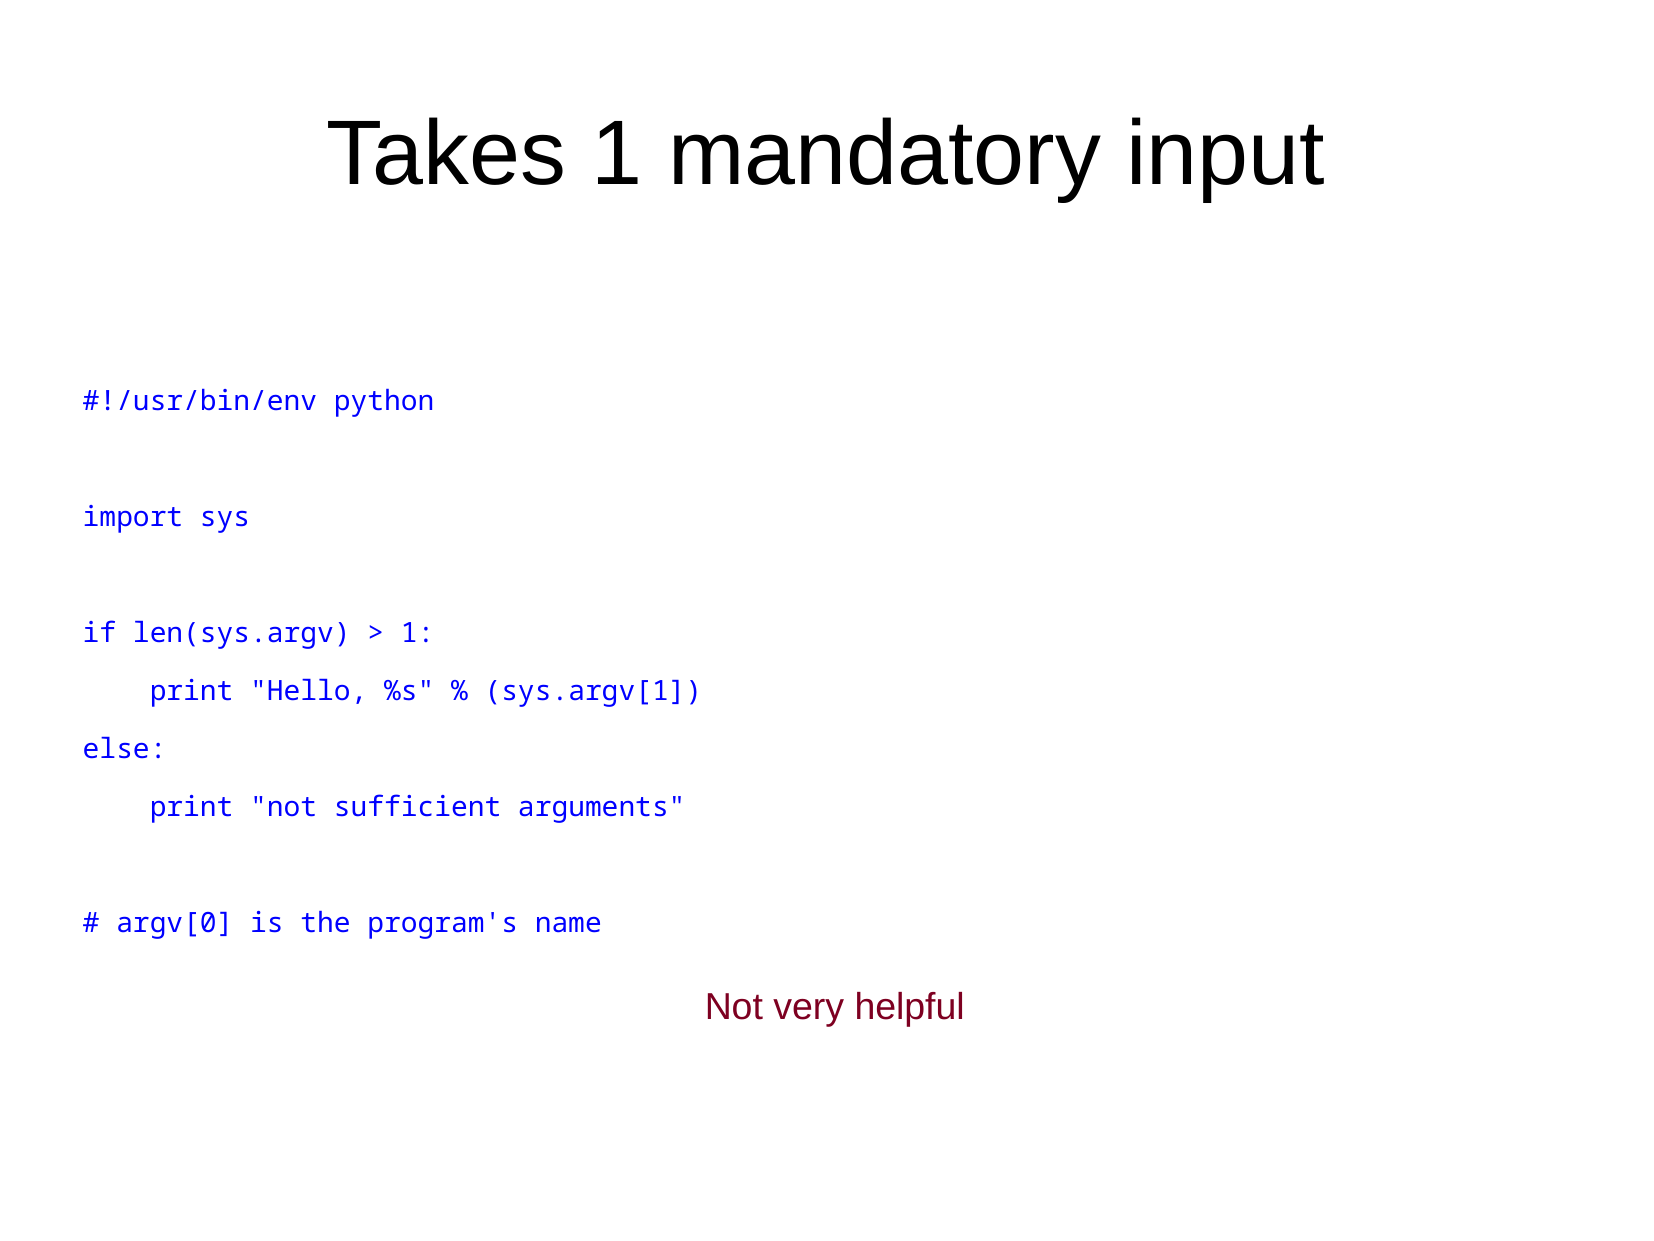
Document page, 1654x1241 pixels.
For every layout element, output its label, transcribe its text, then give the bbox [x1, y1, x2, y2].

text_box Not very helpful [690, 978, 1156, 1036]
title Takes 1 mandatory input [82, 49, 1571, 257]
list #!/usr/bin/env python import sys if len(sys.argv) > 1: print "Hello, %s" % (sys.argv[1]) else: print "not sufficient arguments" # argv[0] is the program's name [82, 380, 1538, 946]
